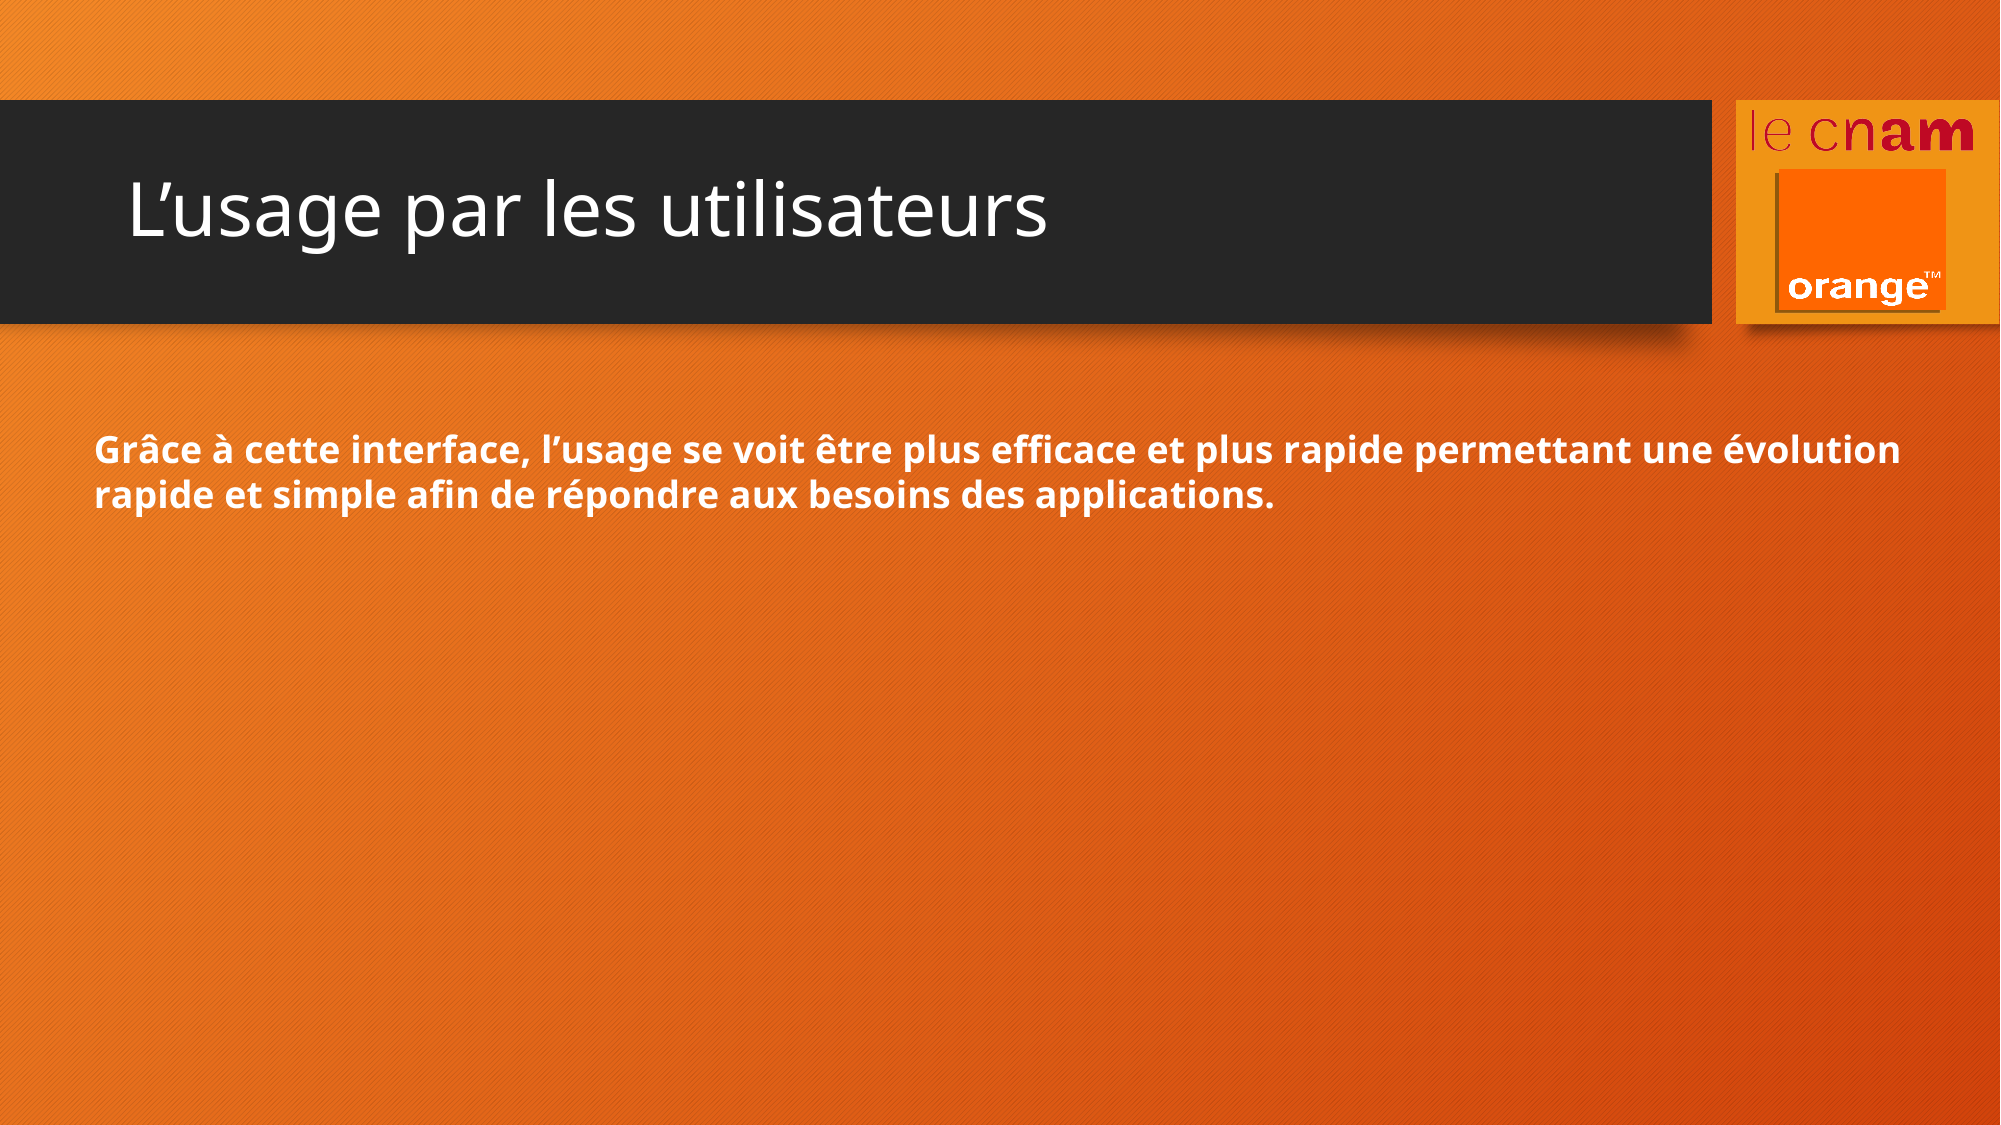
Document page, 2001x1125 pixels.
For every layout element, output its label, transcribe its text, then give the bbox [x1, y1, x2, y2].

title L’usage par les utilisateurs [111, 123, 1689, 301]
picture [1779, 169, 1946, 310]
picture [1752, 110, 1973, 151]
text_box Grâce à cette interface, l’usage se voit être plus efficace et plus rapide permettant une évolution rapide et simple afin de répondre aux besoins des applications. [79, 418, 1922, 525]
